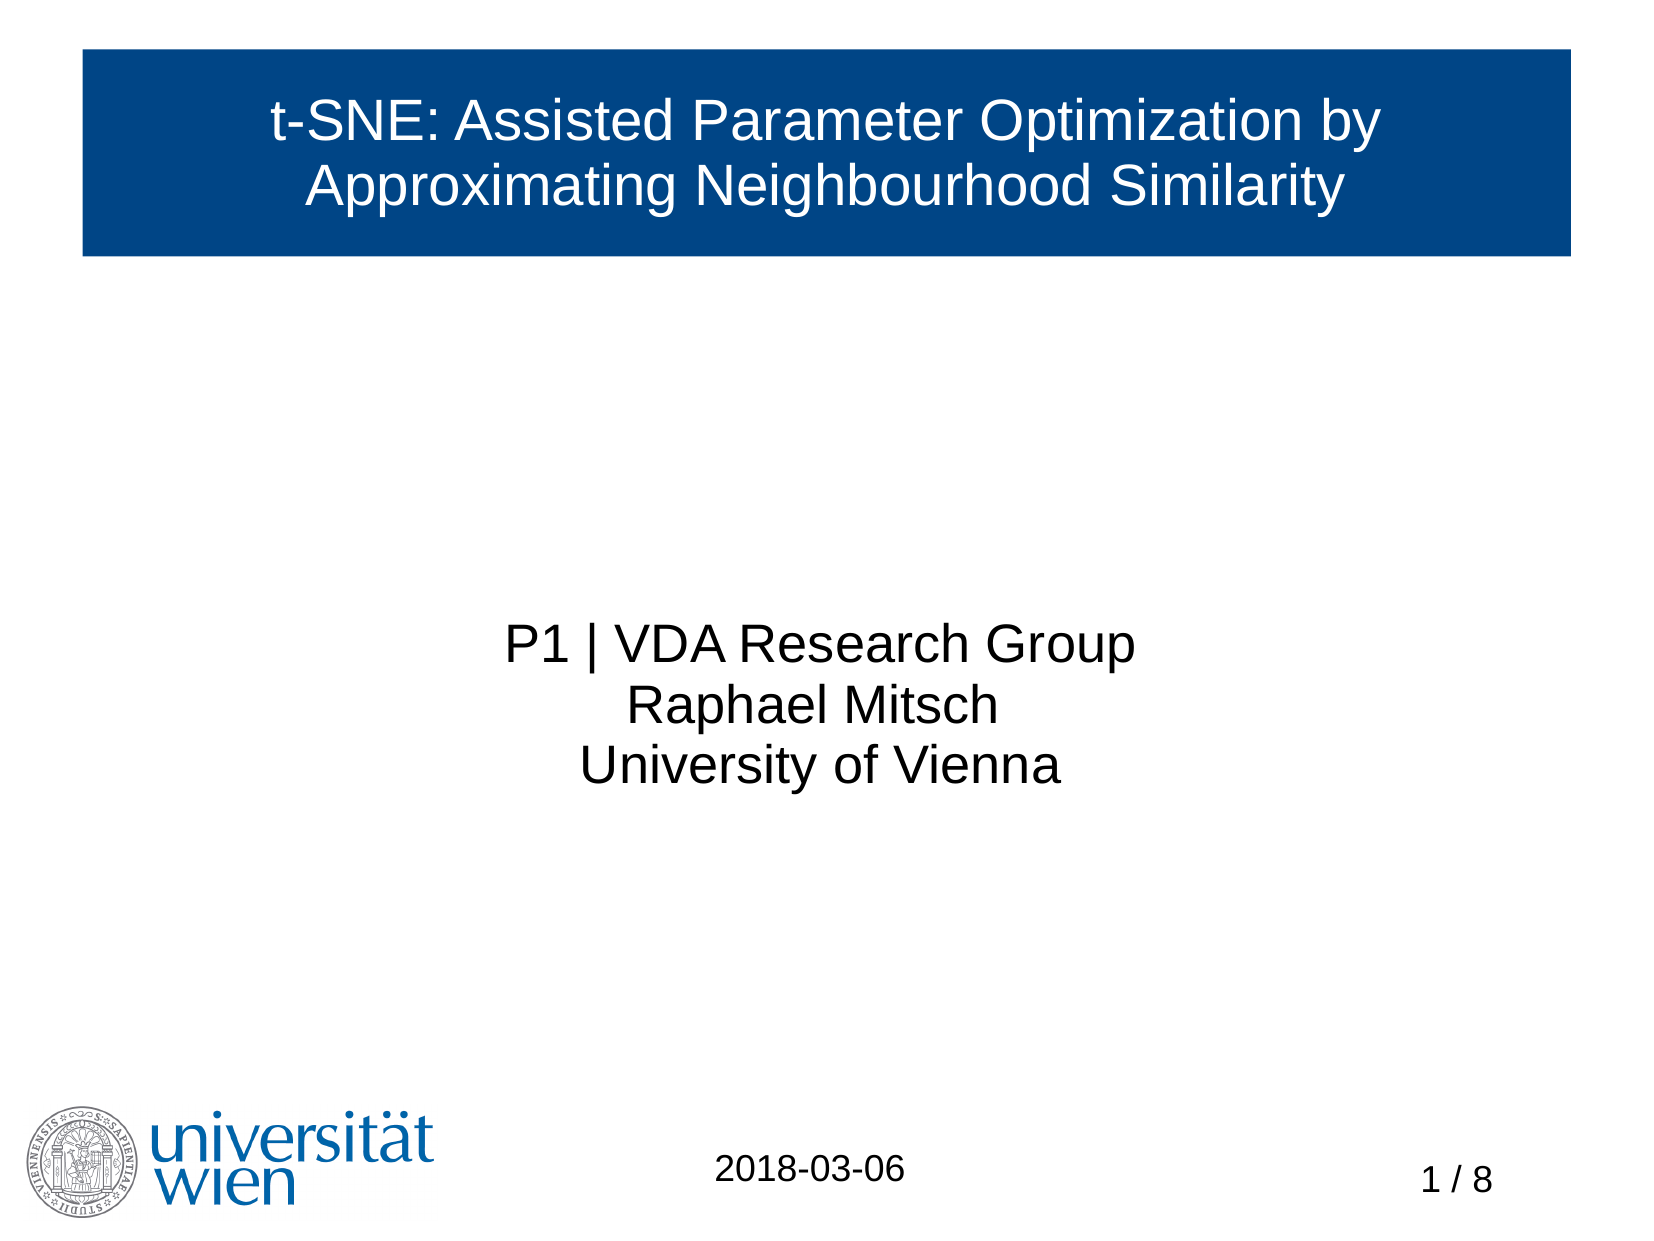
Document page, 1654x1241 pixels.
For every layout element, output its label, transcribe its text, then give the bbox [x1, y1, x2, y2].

subtitle P1 | VDA Research Group Raphael Mitsch University of Vienna [76, 295, 1565, 1114]
picture [23, 1104, 438, 1221]
title t-SNE: Assisted Parameter Optimization by Approximating Neighbourhood Similarity [82, 49, 1571, 257]
